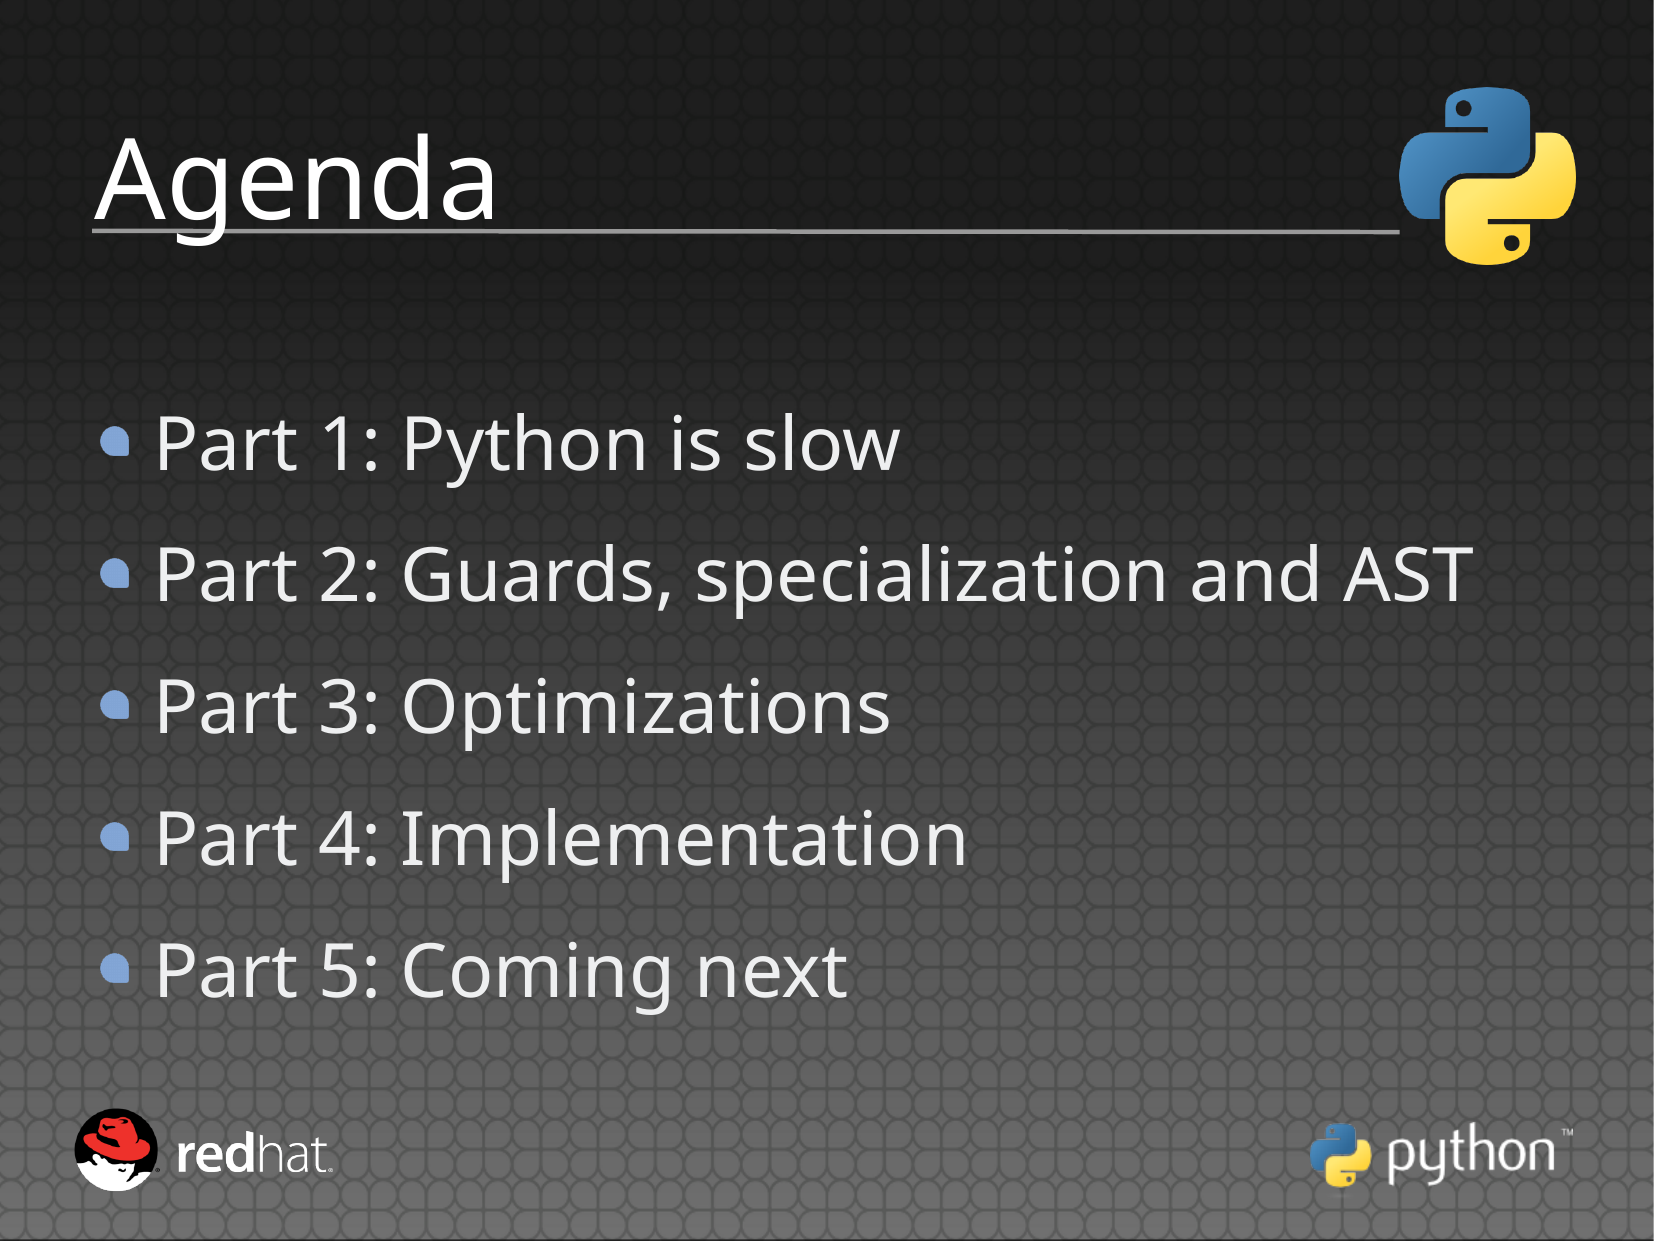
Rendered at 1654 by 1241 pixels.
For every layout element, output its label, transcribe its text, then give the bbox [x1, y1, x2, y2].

picture [0, 0, 1654, 1241]
title Agenda [94, 100, 1426, 251]
list Part 1: Python is slow Part 2: Guards, specialization and AST Part 3: Optimizations Part 4: Implementation Part 5: Coming next [82, 389, 1571, 1130]
